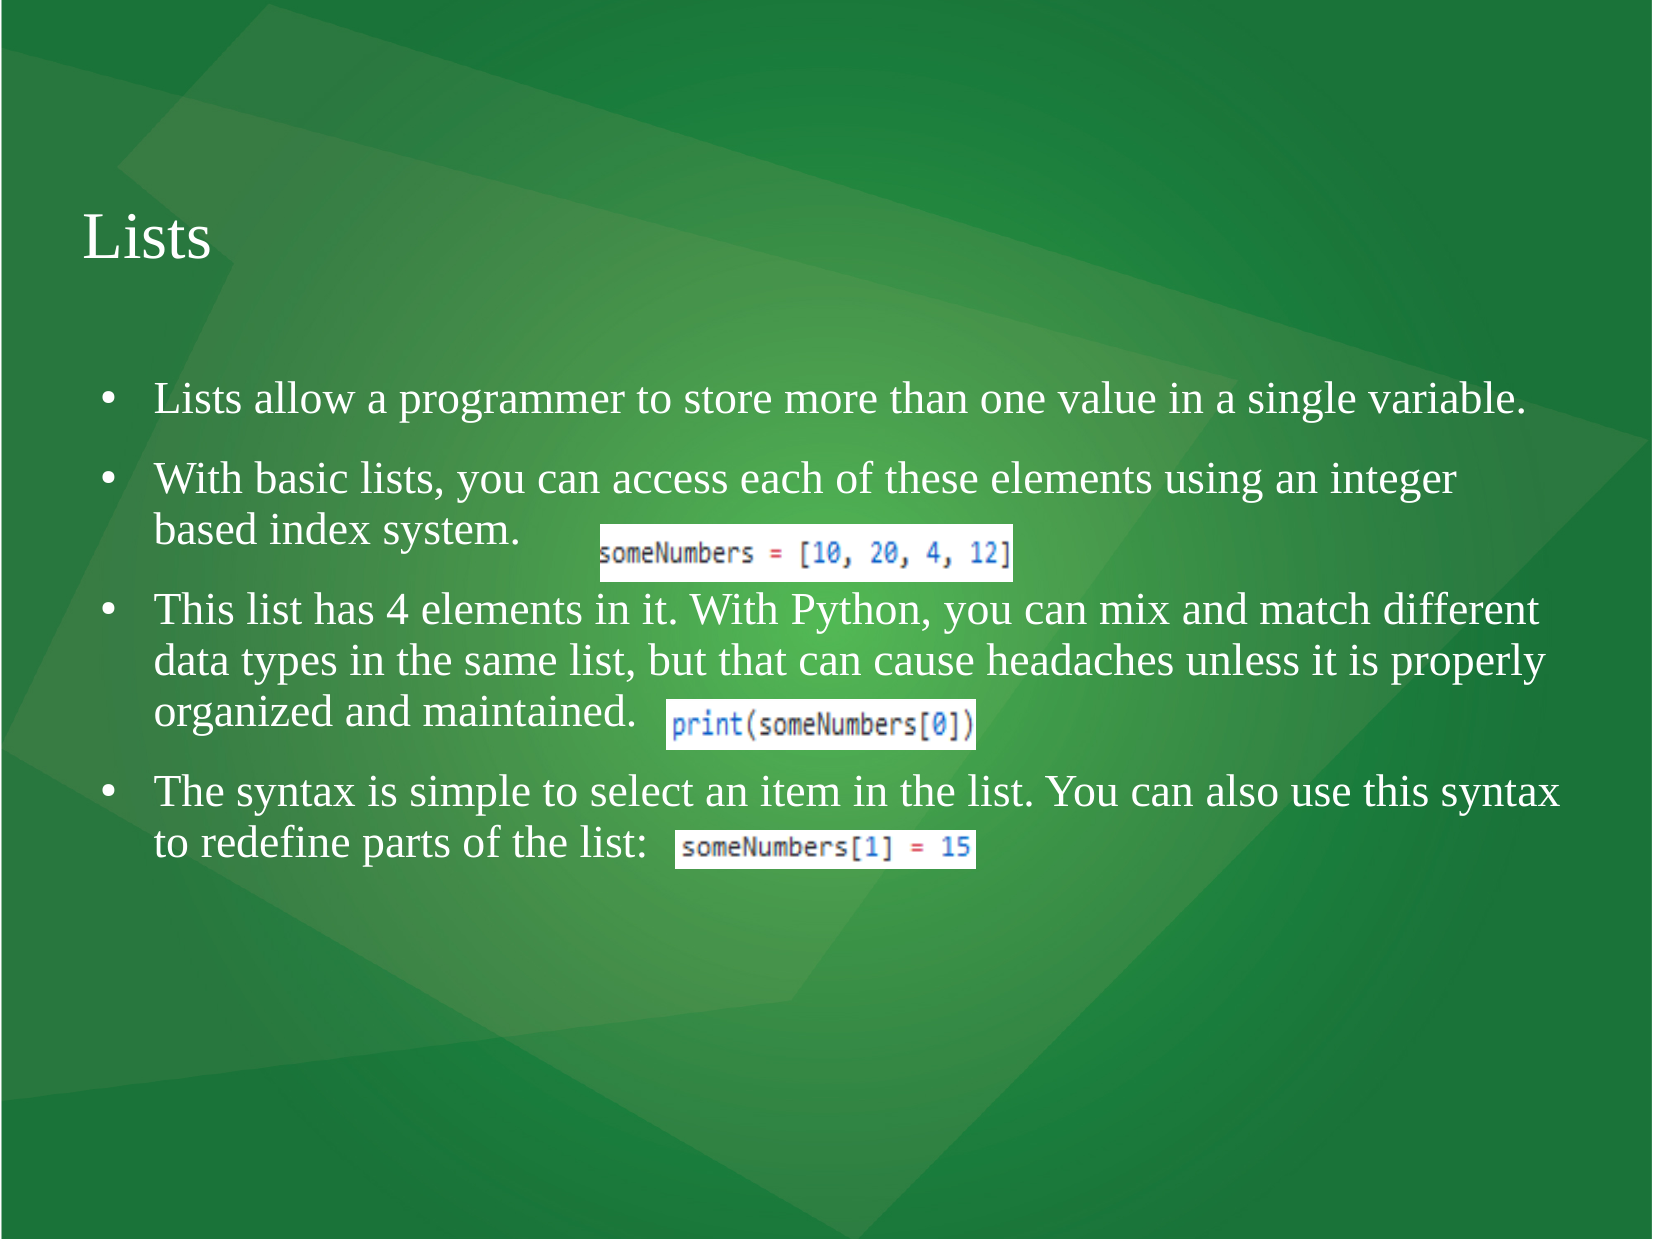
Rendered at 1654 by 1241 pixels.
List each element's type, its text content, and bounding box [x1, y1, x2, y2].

picture [0, 0, 1652, 1241]
title Lists [82, 132, 1571, 340]
list Lists allow a programmer to store more than one value in a single variable. With basic lists, you can access each of these elements using an integer based index system. This list has 4 elements in it. With Python, you can mix and match different data types in the same list, but that can cause headaches unless it is properly organized and maintained. The syntax is simple to select an item in the list. You can also use this syntax to redefine parts of the list: [82, 372, 1571, 1051]
